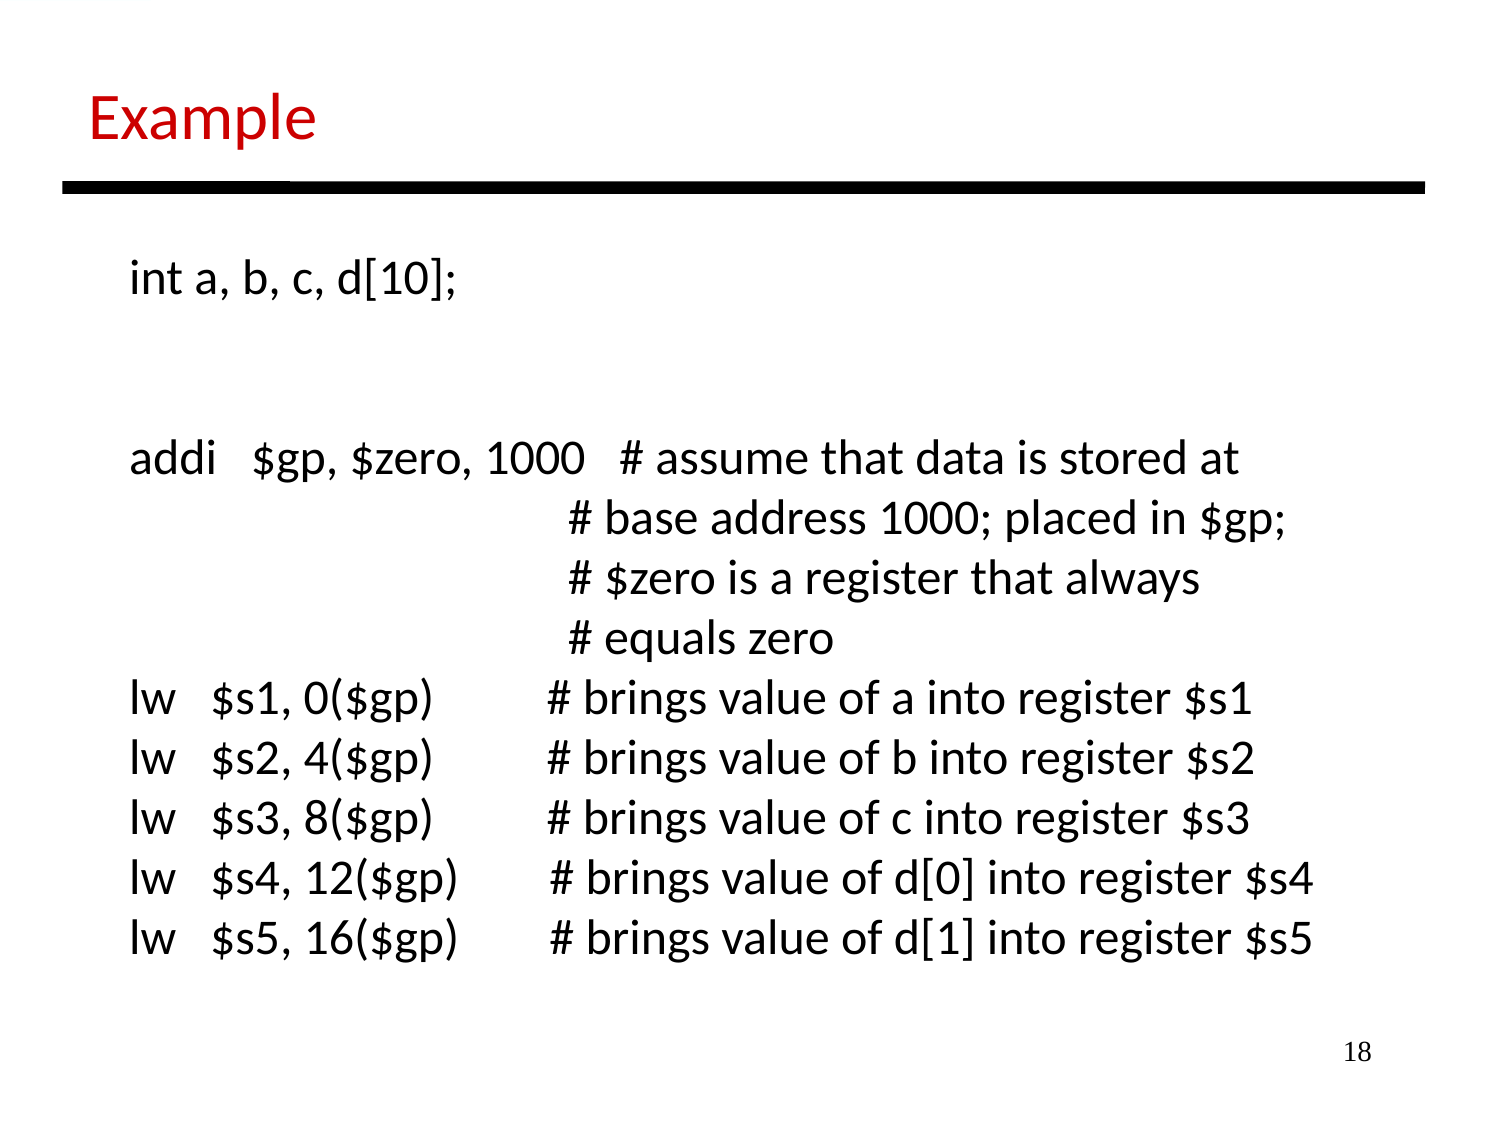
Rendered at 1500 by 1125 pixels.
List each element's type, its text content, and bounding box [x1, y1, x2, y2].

slide_number <number> [1074, 1025, 1388, 1100]
text_box int a, b, c, d[10]; addi $gp, $zero, 1000 # assume that data is stored at # base address 1000; placed in $gp; # $zero is a register that always # equals zero lw $s1, 0($gp) # brings value of a into register $s1 lw $s2, 4($gp) # brings value of b into register $s2 lw $s3, 8($gp) # brings value of c into register $s3 lw $s4, 12($gp) # brings value of d[0] into register $s4 lw $s5, 16($gp) # brings value of d[1] into register $s5 [80, 237, 1330, 973]
text_box Example [73, 65, 333, 160]
